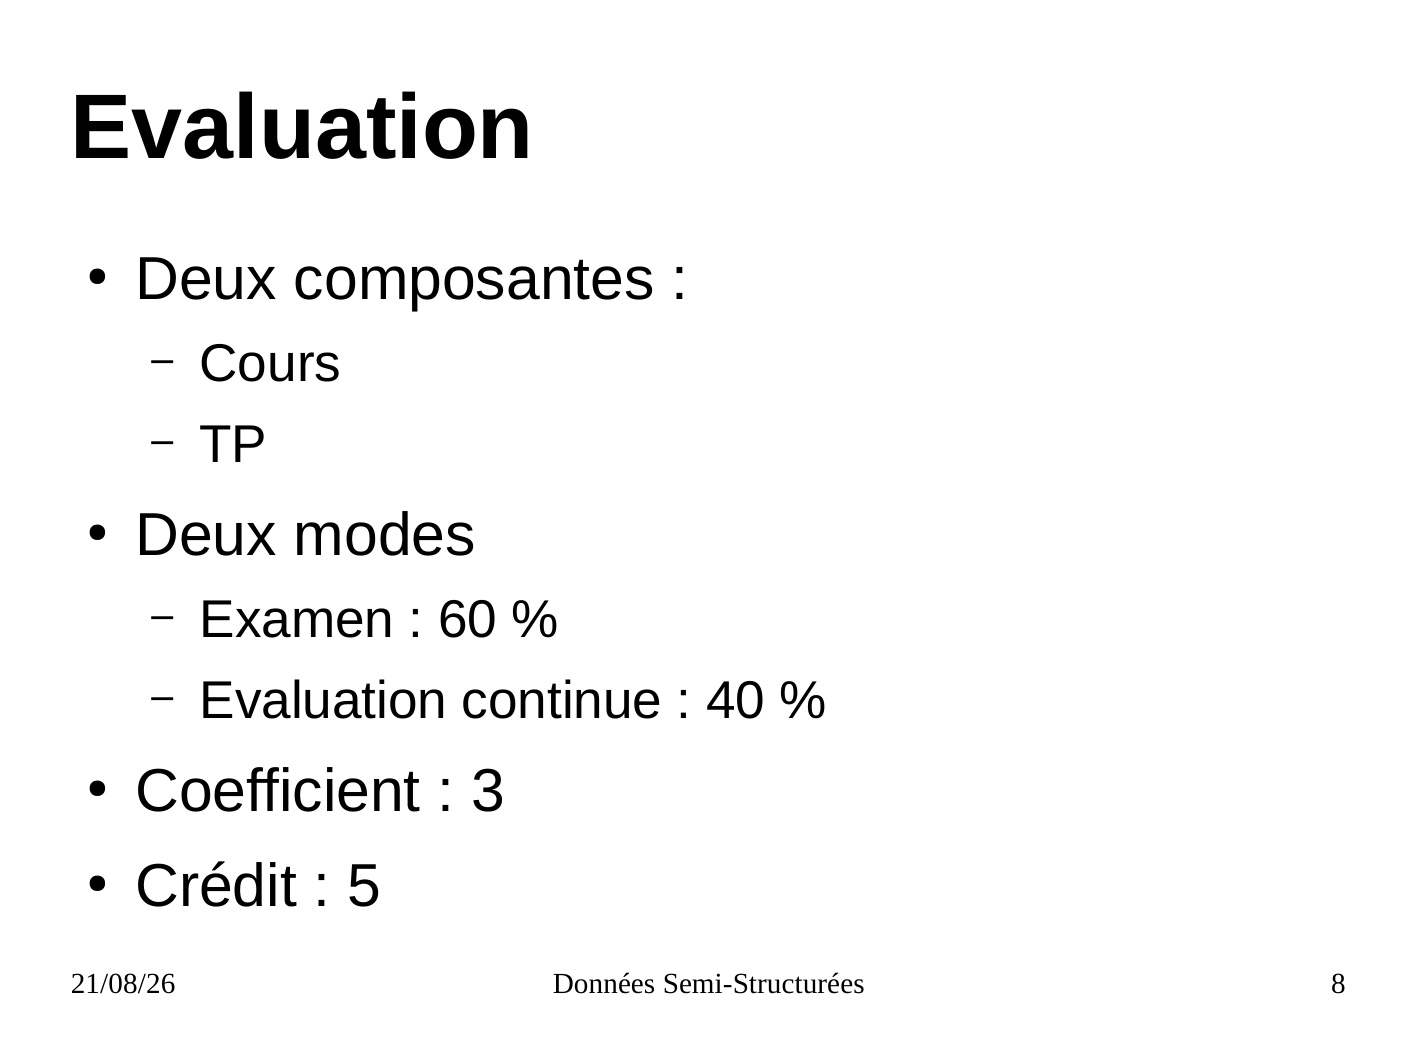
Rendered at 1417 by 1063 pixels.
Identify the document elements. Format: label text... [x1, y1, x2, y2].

list Deux composantes : Cours TP Deux modes Examen : 60 % Evaluation continue : 40 % Coefficient : 3 Crédit : 5 [70, 244, 1346, 925]
title Evaluation [70, 42, 1346, 212]
